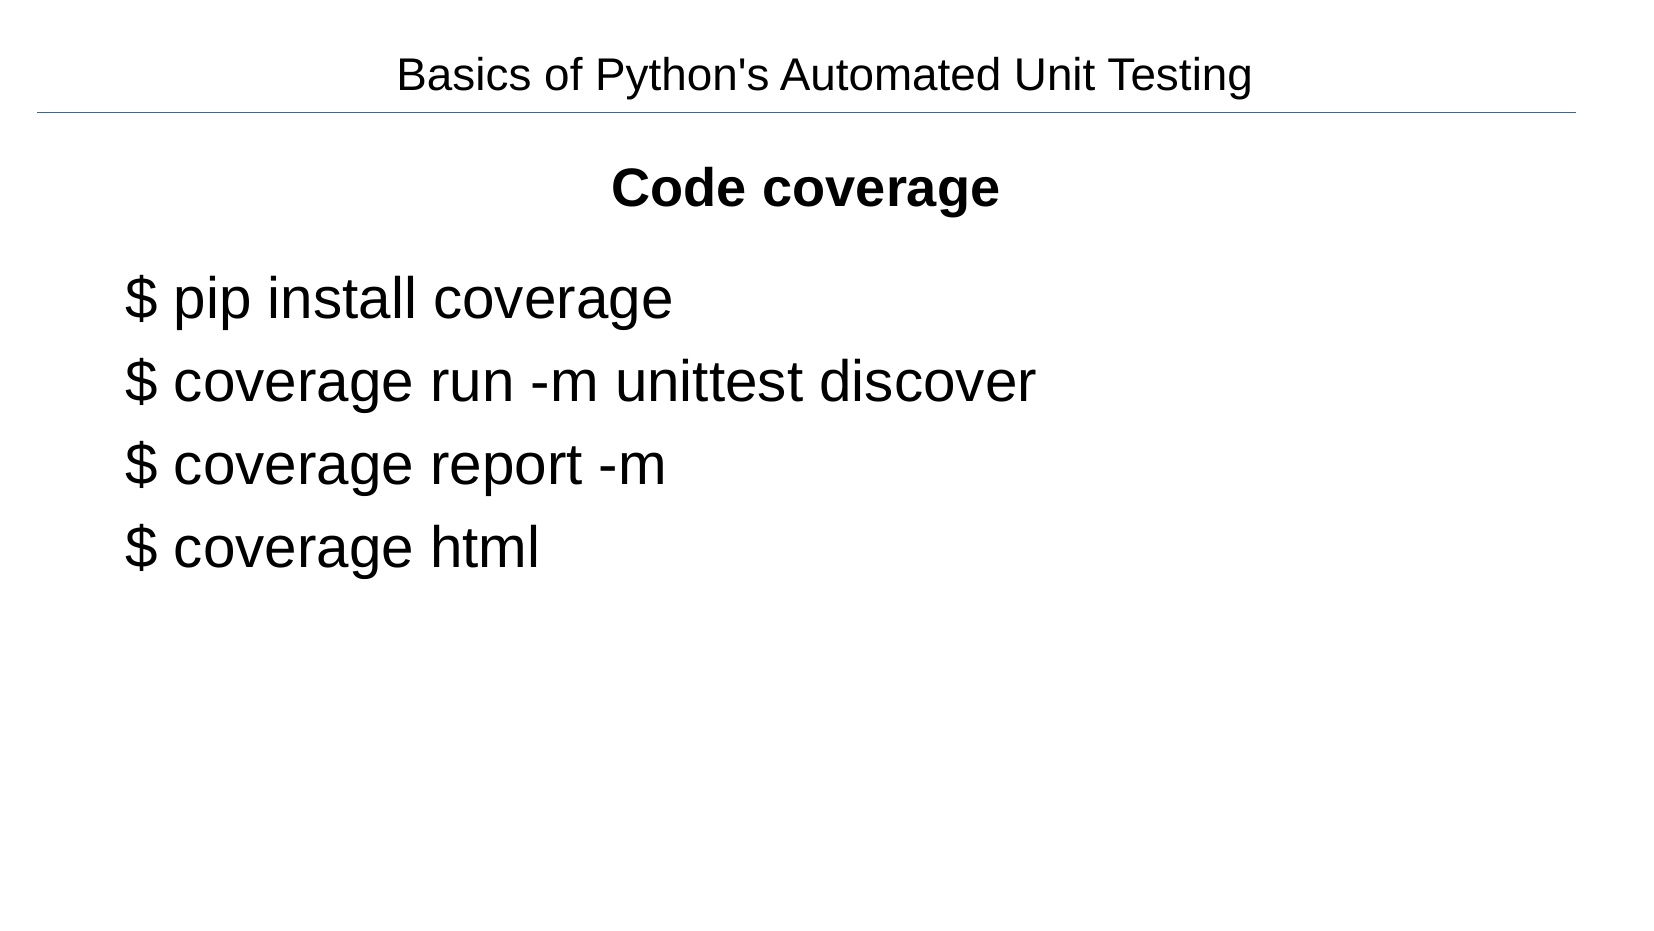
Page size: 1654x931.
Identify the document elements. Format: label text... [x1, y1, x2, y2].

text_box $ pip install coverage $ coverage run -m unittest discover $ coverage report -m $ coverage html [75, 258, 1576, 587]
subtitle Basics of Python's Automated Unit Testing [75, 37, 1576, 112]
text_box Code coverage [37, 150, 1576, 226]
